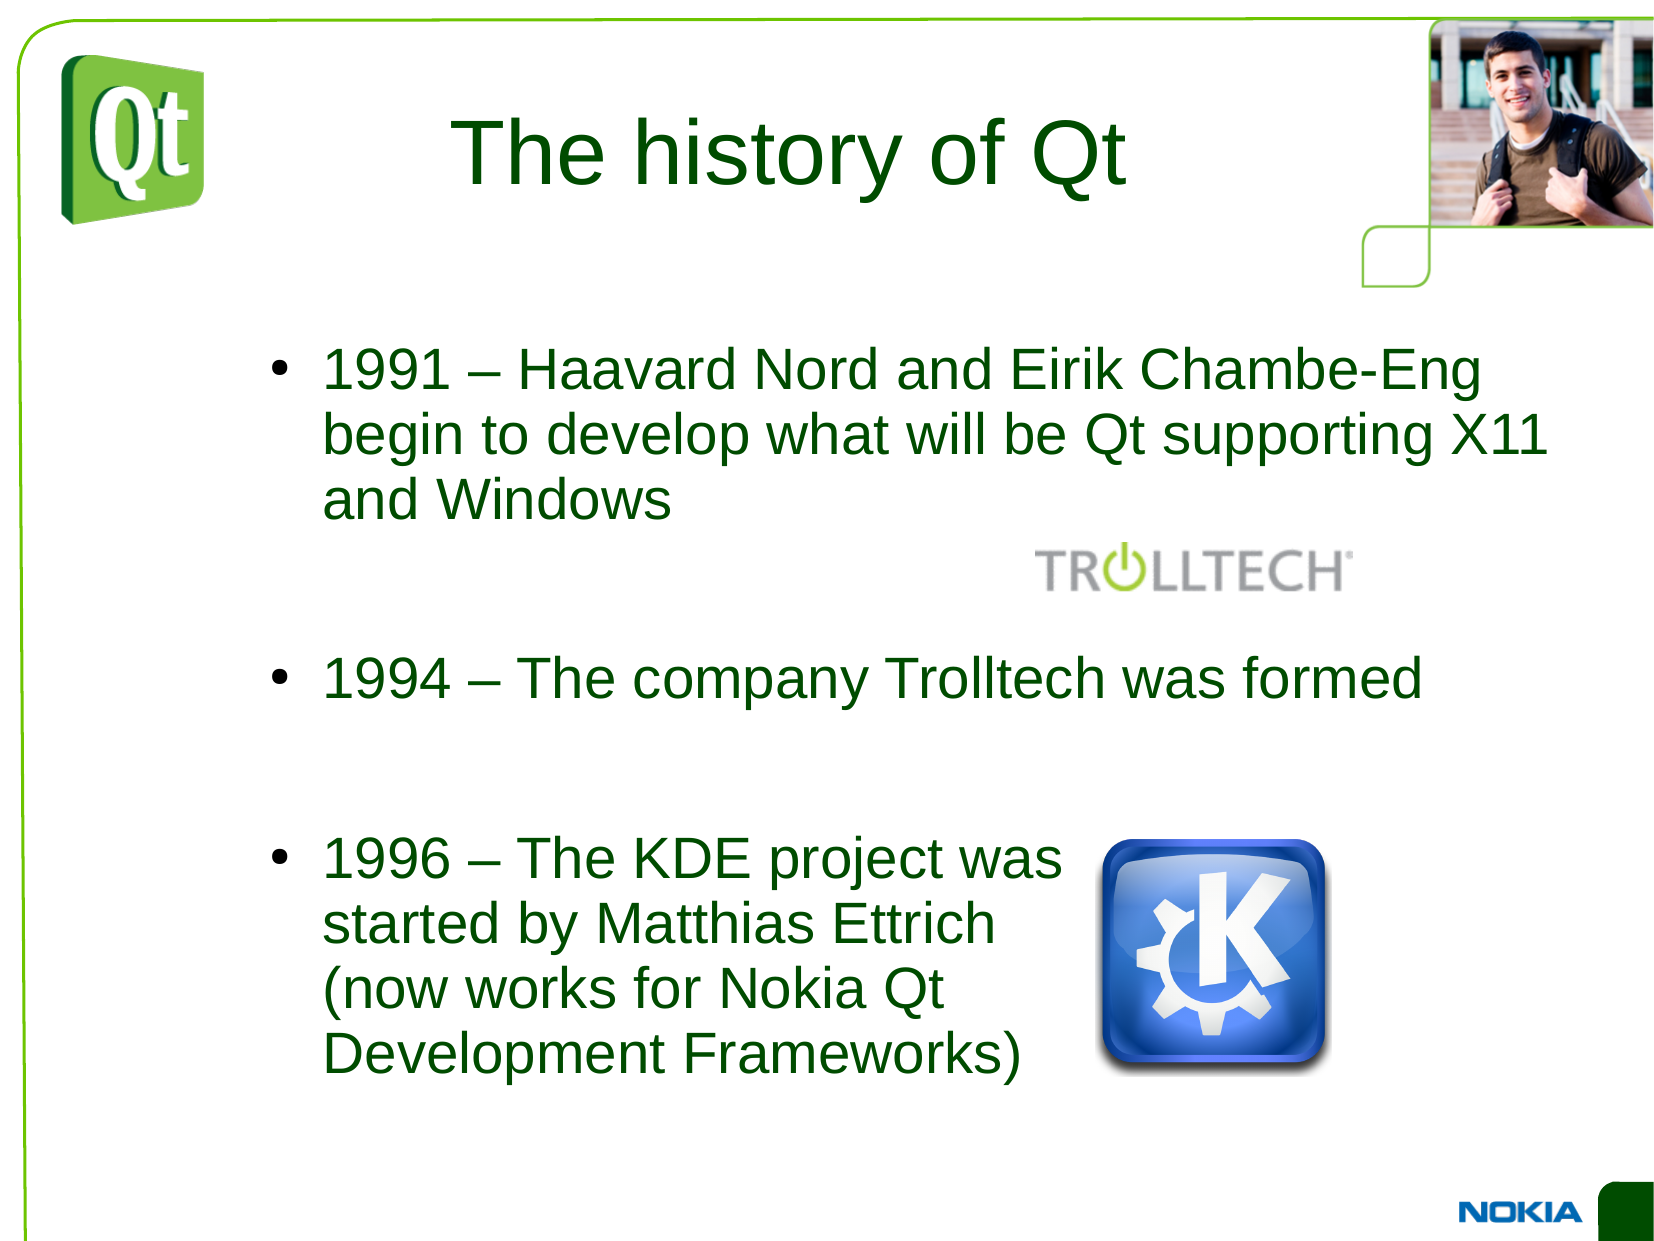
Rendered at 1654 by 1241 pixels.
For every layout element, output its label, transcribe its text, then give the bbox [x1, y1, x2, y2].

picture [1095, 839, 1332, 1077]
title The history of Qt [251, 49, 1327, 257]
picture [1035, 542, 1353, 593]
picture [1459, 1201, 1583, 1223]
picture [1338, 7, 1654, 308]
picture [61, 55, 204, 225]
list 1991 – Haavard Nord and Eirik Chambe-Eng begin to develop what will be Qt supporting X11 and Windows 1994 – The company Trolltech was formed 1996 – The KDE project was started by Matthias Ettrich (now works for Nokia Qt Development Frameworks) [251, 336, 1571, 1100]
